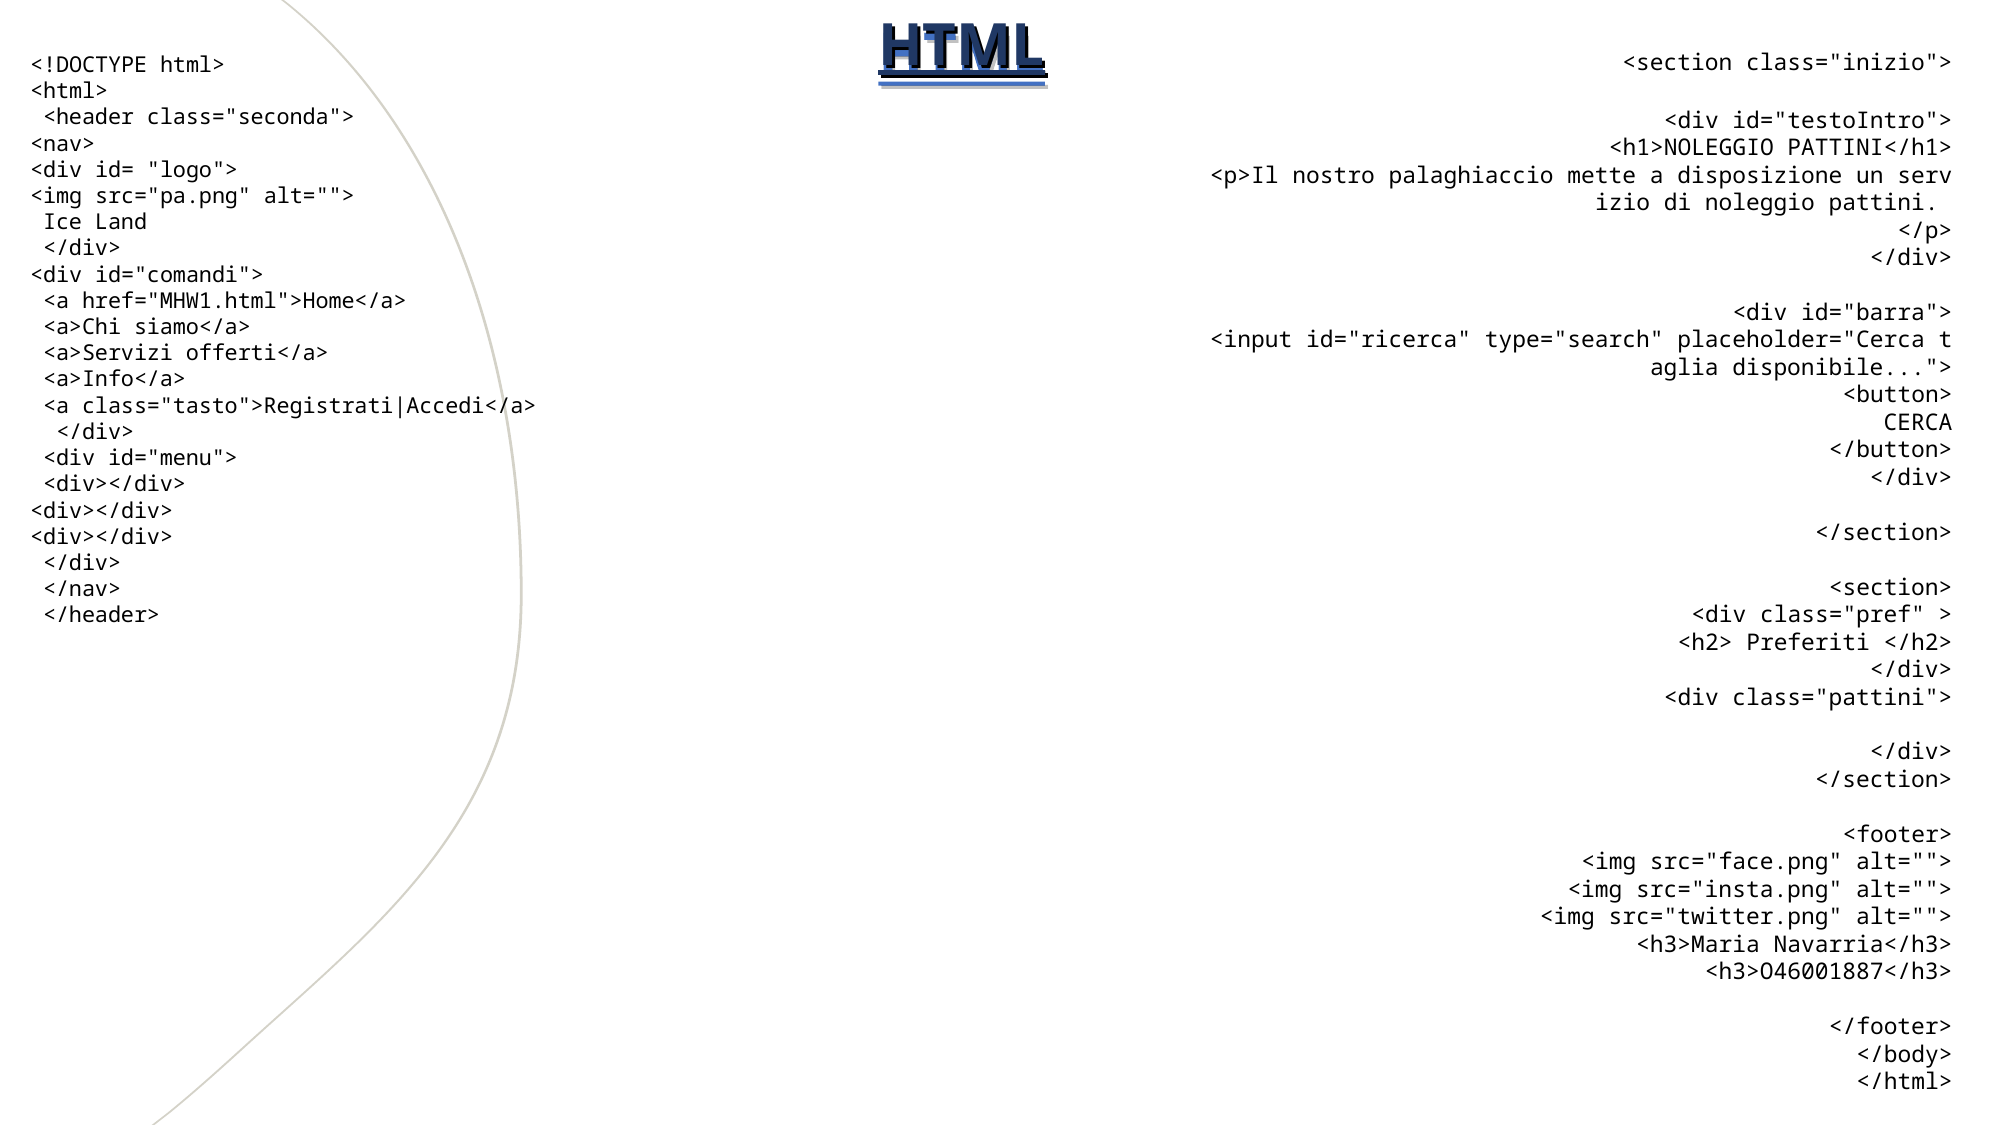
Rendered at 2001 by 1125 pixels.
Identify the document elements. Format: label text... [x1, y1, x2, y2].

text_box <!DOCTYPE html> <html> <header class="seconda"> <nav> <div id= "logo"> <img src="pa.png" alt=""> Ice Land </div> <div id="comandi"> <a href="MHW1.html">Home</a> <a>Chi siamo</a> <a>Servizi offerti</a> <a>Info</a> <a class="tasto">Registrati|Accedi</a> </div> <div id="menu"> <div></div> <div></div> <div></div> </div> </nav> </header> [15, 42, 975, 642]
text_box HTML [863, 0, 1065, 42]
text_box <section class="inizio"> <div id="testoIntro"> <h1>NOLEGGIO PATTINI</h1> <p>Il nostro palaghiaccio mette a disposizione un servizio di noleggio pattini. </p> </div> <div id="barra"> <input id="ricerca" type="search" placeholder="Cerca taglia disponibile..."> <button> CERCA </button> </div> </section> <section> <div class="pref" > <h2> Preferiti </h2> </div> <div class="pattini"> </div> </section> <footer> <img src="face.png" alt=""> <img src="insta.png" alt=""> <img src="twitter.png" alt=""> <h3>Maria Navarria</h3> <h3>O46001887</h3> </footer> </body> </html> [975, 25, 1975, 1114]
